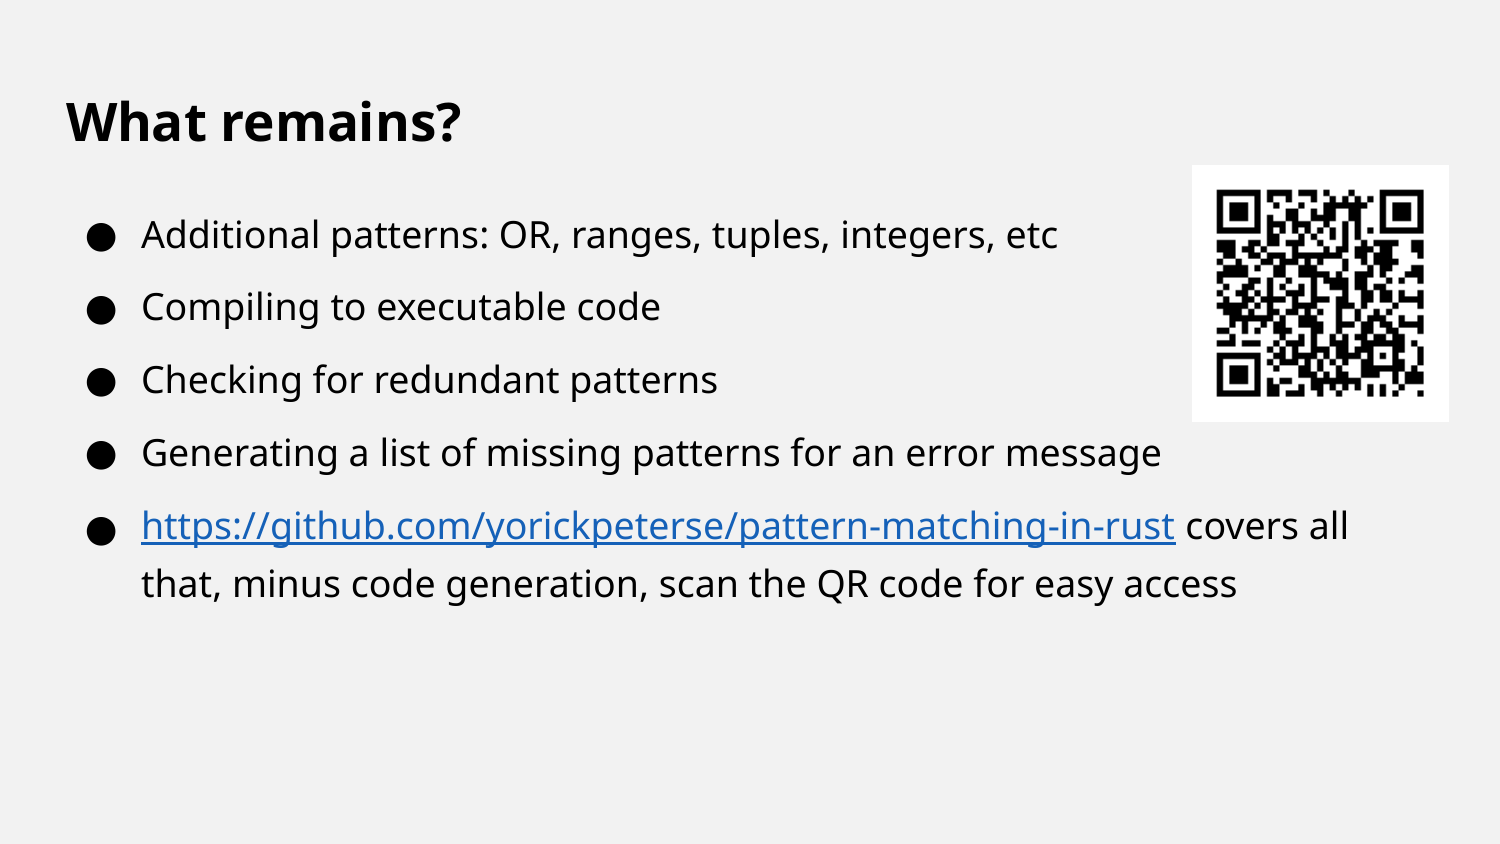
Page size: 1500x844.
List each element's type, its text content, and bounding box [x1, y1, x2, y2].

list Additional patterns: OR, ranges, tuples, integers, etc Compiling to executable code Checking for redundant patterns Generating a list of missing patterns for an error message https://github.com/yorickpeterse/pattern-matching-in-rust covers all that, minus code generation, scan the QR code for easy access [51, 189, 1449, 767]
picture [1192, 165, 1449, 422]
title What remains? [51, 72, 1449, 167]
